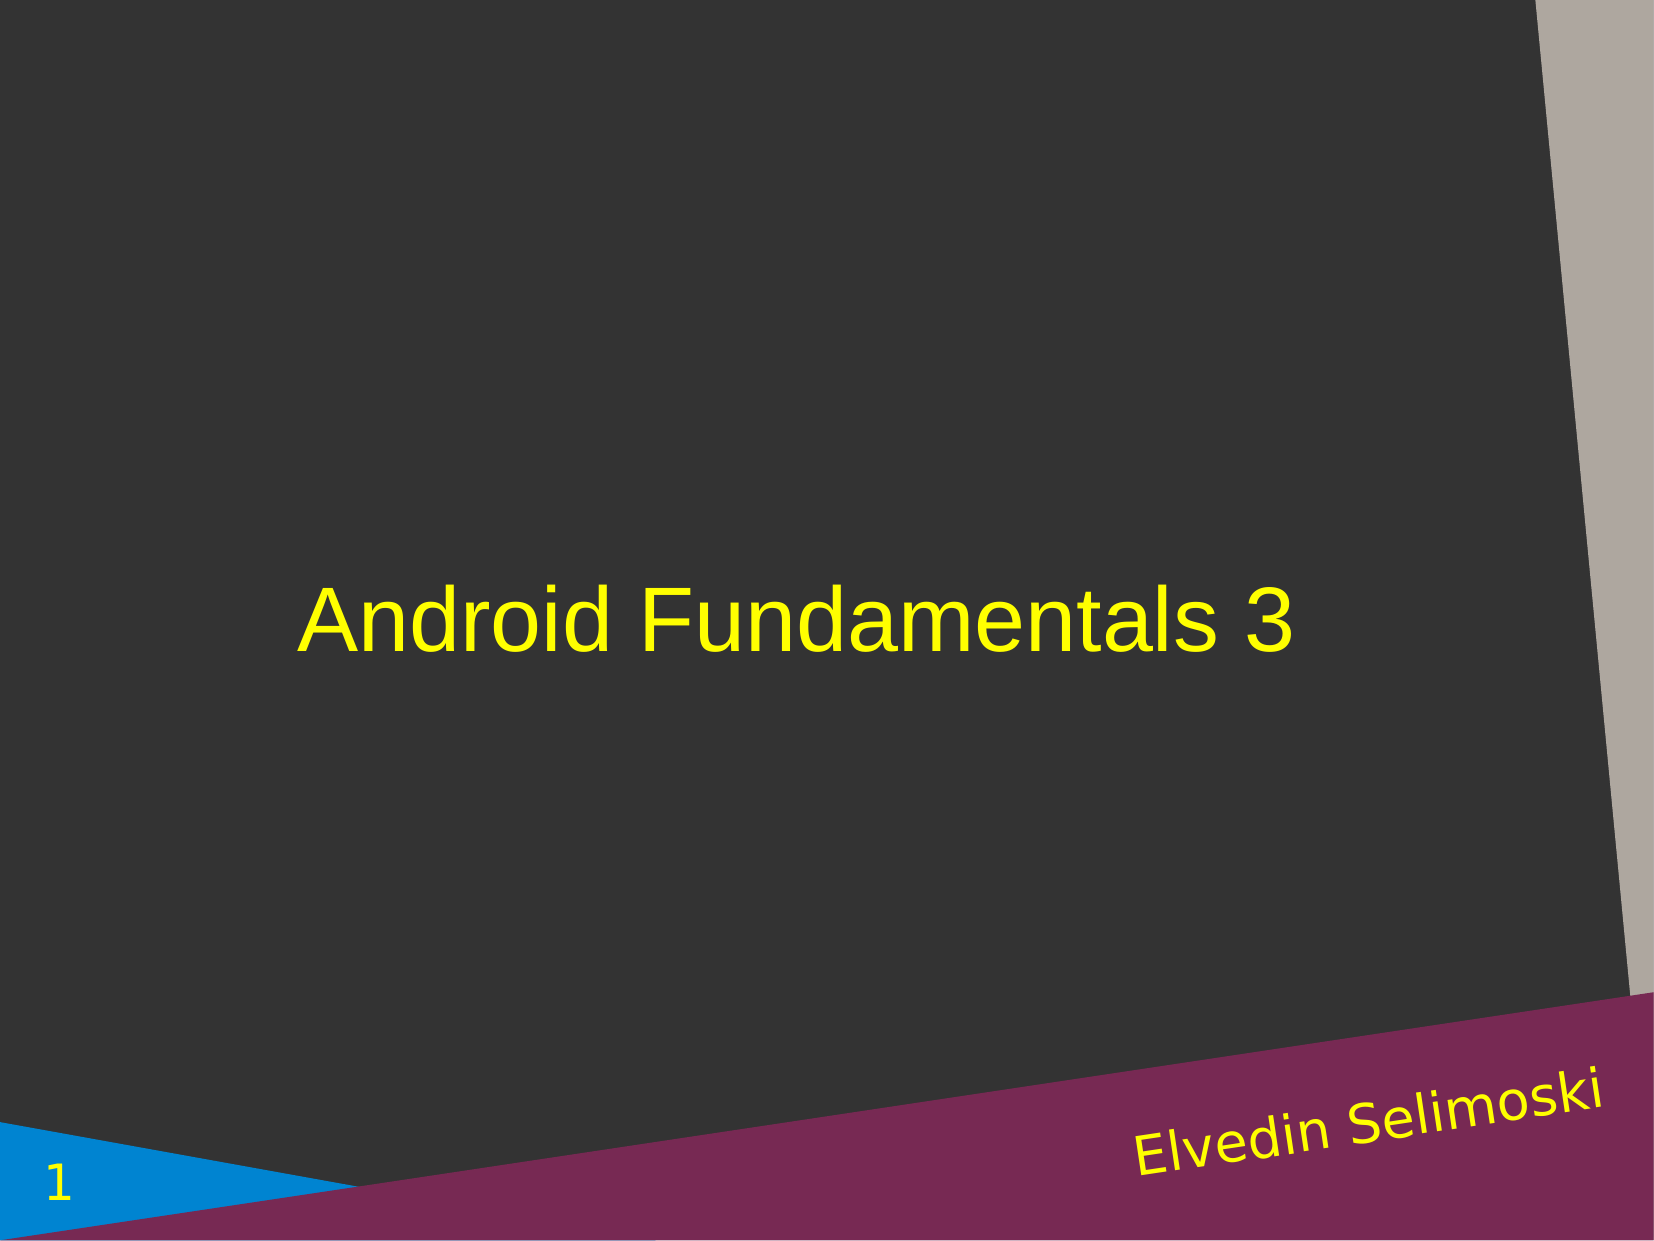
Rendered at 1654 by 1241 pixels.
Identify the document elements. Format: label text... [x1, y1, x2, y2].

title Android Fundamentals 3 [53, 407, 1542, 833]
text_box Elvedin Selimoski [1052, 1015, 1629, 1239]
